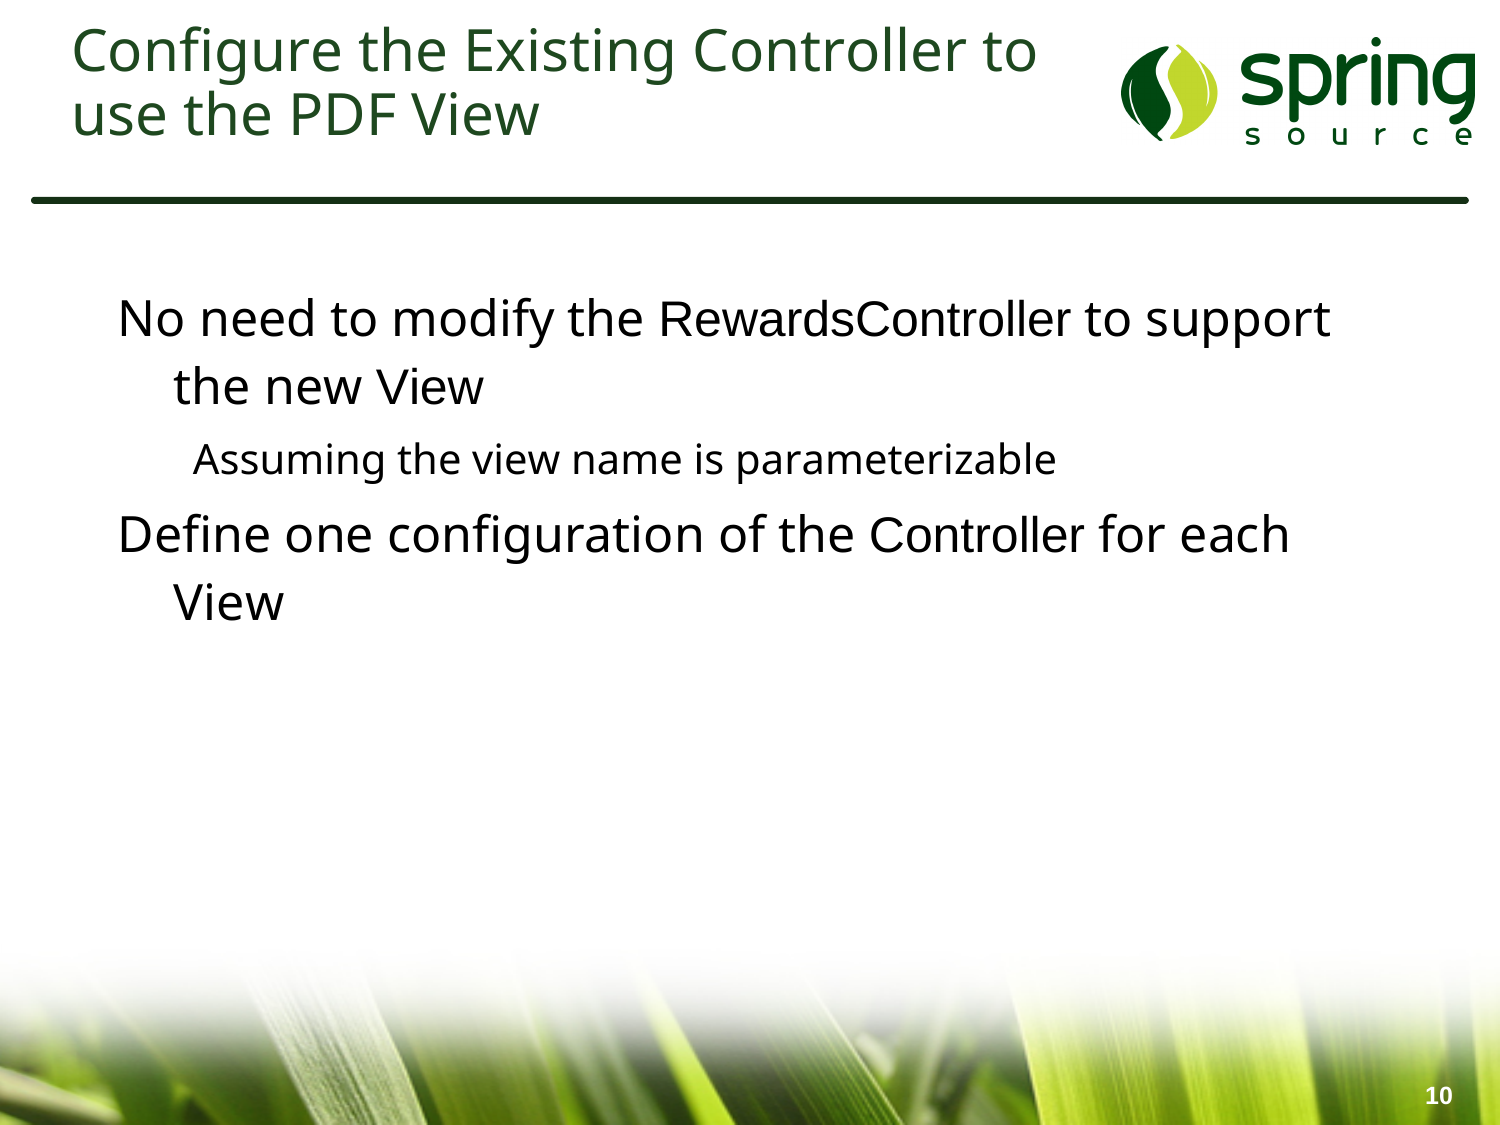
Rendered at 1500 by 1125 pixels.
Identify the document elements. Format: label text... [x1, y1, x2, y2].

picture [1121, 37, 1475, 145]
title Configure the Existing Controller to use the PDF View [56, 13, 1089, 176]
picture [0, 944, 1500, 1125]
list No need to modify the RewardsController to support the new View Assuming the view name is parameterizable Define one configuration of the Controller for each View [103, 275, 1394, 938]
